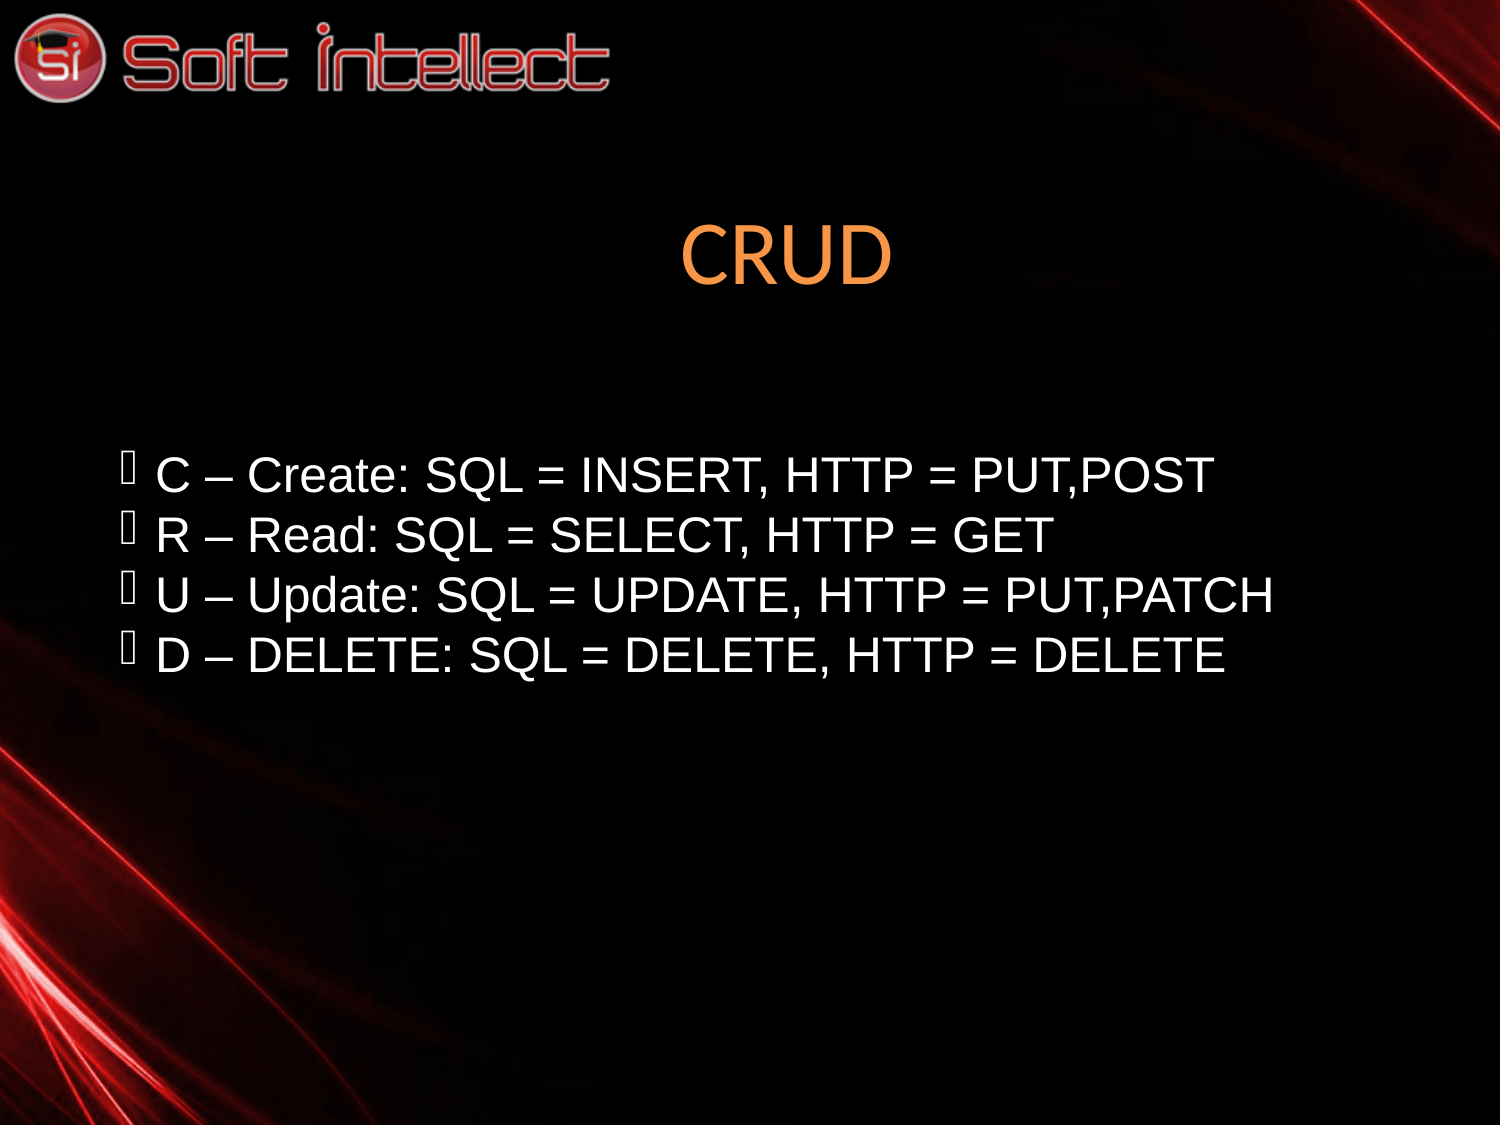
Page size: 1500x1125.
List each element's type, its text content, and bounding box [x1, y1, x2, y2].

text_box C – Create: SQL = INSERT, HTTP = PUT,POST R – Read: SQL = SELECT, HTTP = GET U – Update: SQL = UPDATE, HTTP = PUT,PATCH D – DELETE: SQL = DELETE, HTTP = DELETE [105, 435, 1440, 1125]
text_box CRUD [150, 127, 1425, 368]
picture [0, 0, 1500, 1125]
